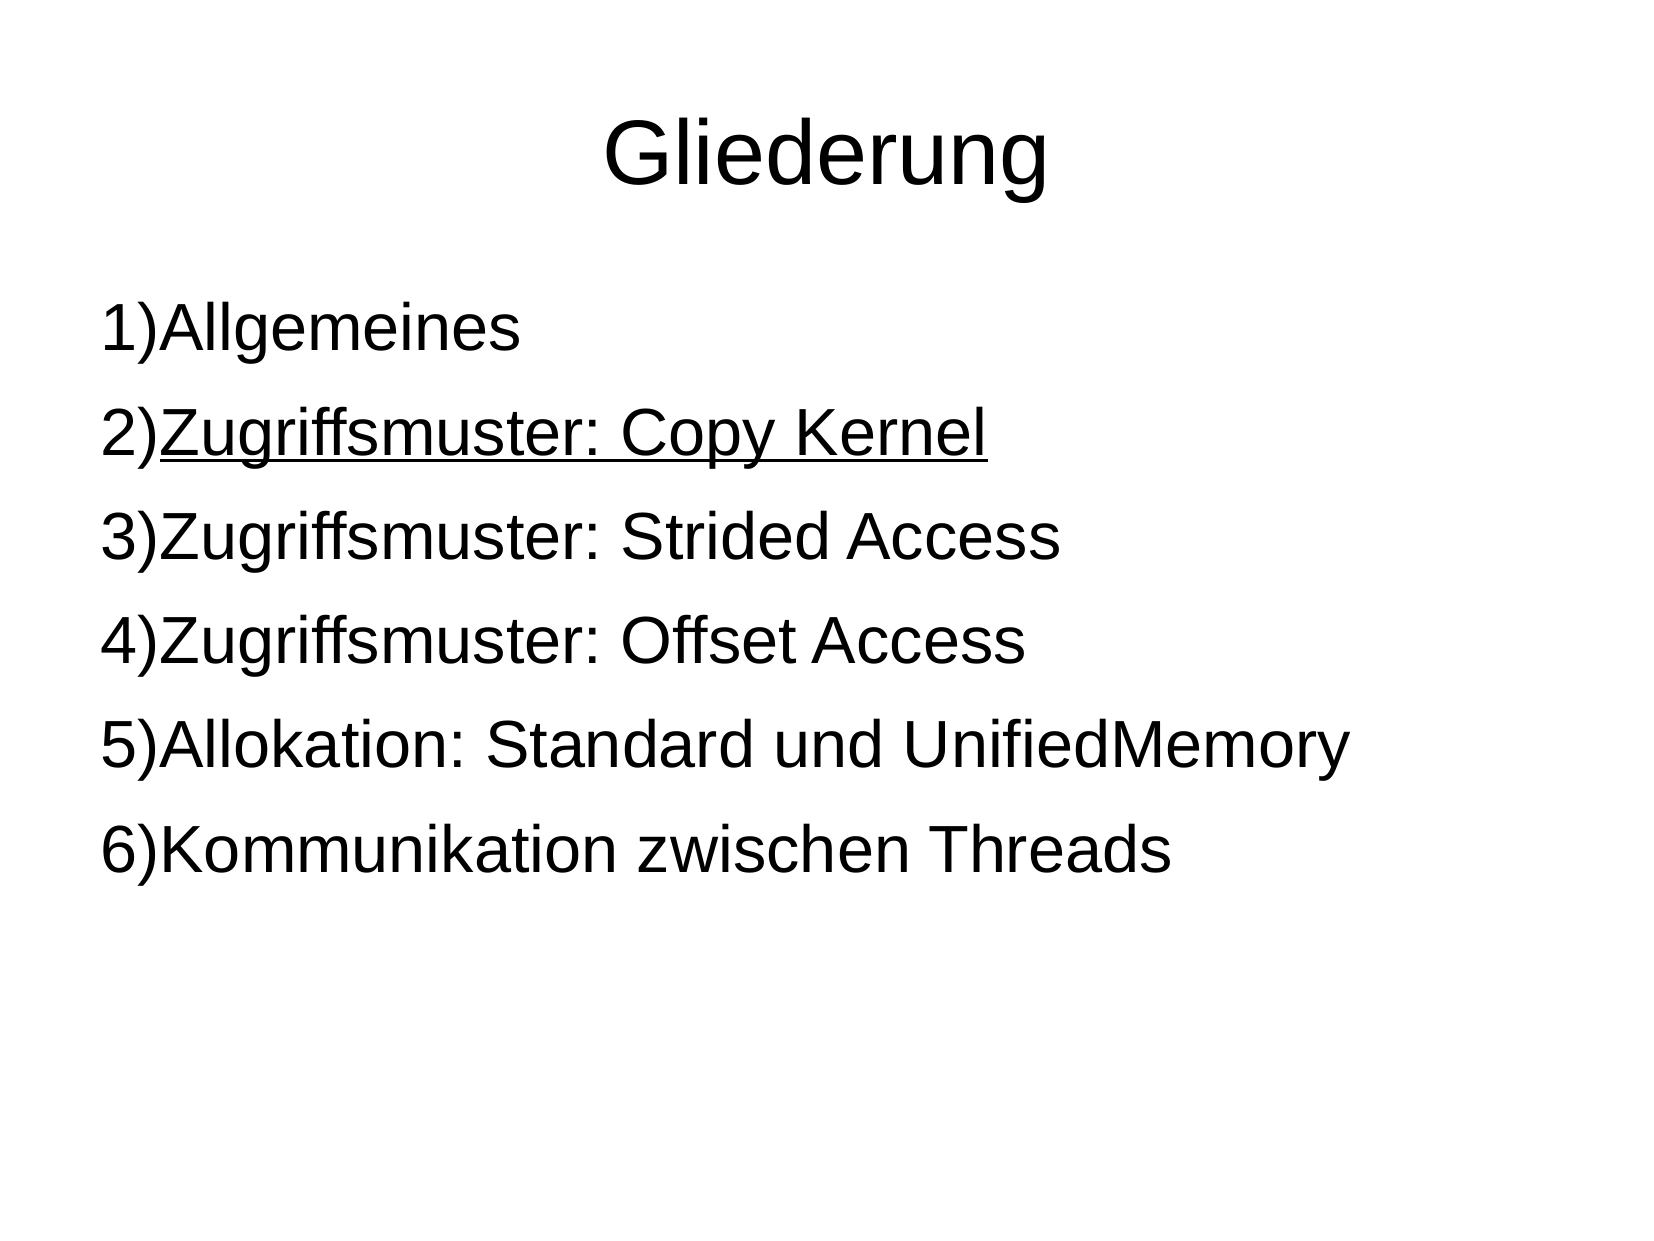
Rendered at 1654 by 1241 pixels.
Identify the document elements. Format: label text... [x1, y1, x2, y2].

list Allgemeines Zugriffsmuster: Copy Kernel Zugriffsmuster: Strided Access Zugriffsmuster: Offset Access Allokation: Standard und UnifiedMemory Kommunikation zwischen Threads [82, 290, 1571, 1109]
title Gliederung [82, 49, 1571, 257]
